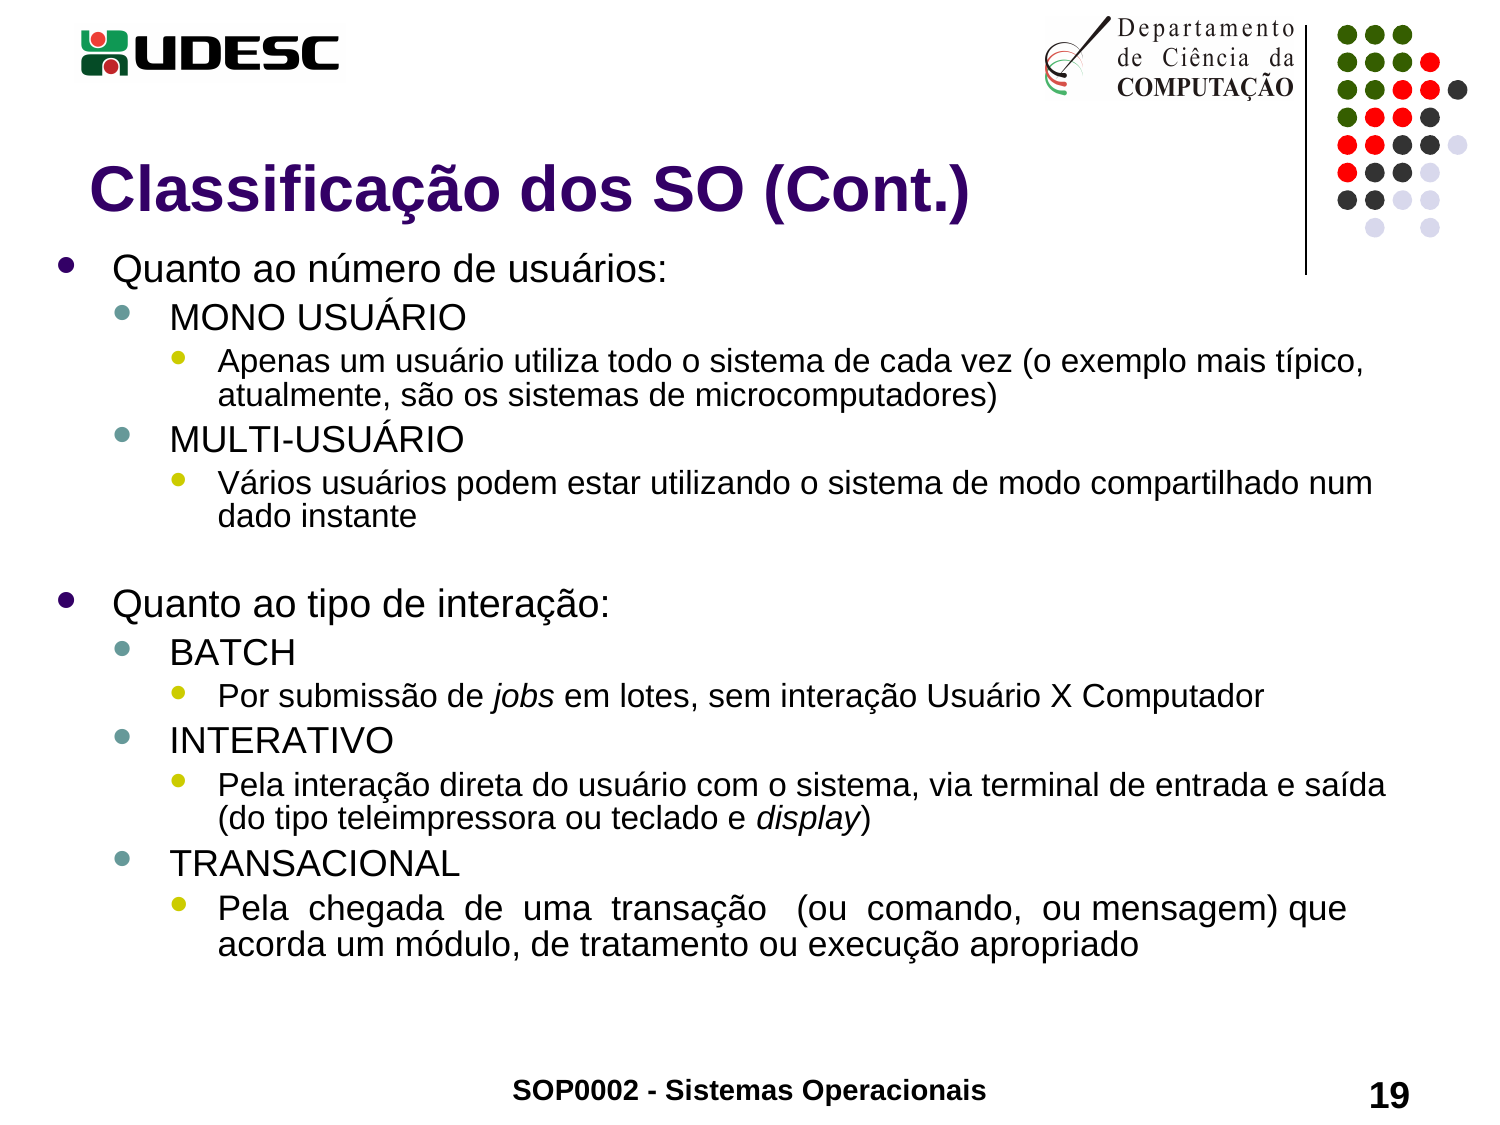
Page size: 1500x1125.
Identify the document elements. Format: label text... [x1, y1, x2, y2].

title Classificação dos SO (Cont.) [74, 101, 1313, 233]
list Quanto ao número de usuários: MONO USUÁRIO Apenas um usuário utiliza todo o sistema de cada vez (o exemplo mais típico, atualmente, são os sistemas de microcomputadores) MULTI-USUÁRIO Vários usuários podem estar utilizando o sistema de modo compartilhado num dado instante Quanto ao tipo de interação: BATCH Por submissão de jobs em lotes, sem interação Usuário X Computador INTERATIVO Pela interação direta do usuário com o sistema, via terminal de entrada e saída (do tipo teleimpressora ou teclado e display) TRANSACIONAL Pela chegada de uma transação (ou comando, ou mensagem) que acorda um módulo, de tratamento ou execução apropriado [41, 243, 1436, 1071]
picture [74, 23, 346, 83]
picture [1045, 16, 1294, 101]
